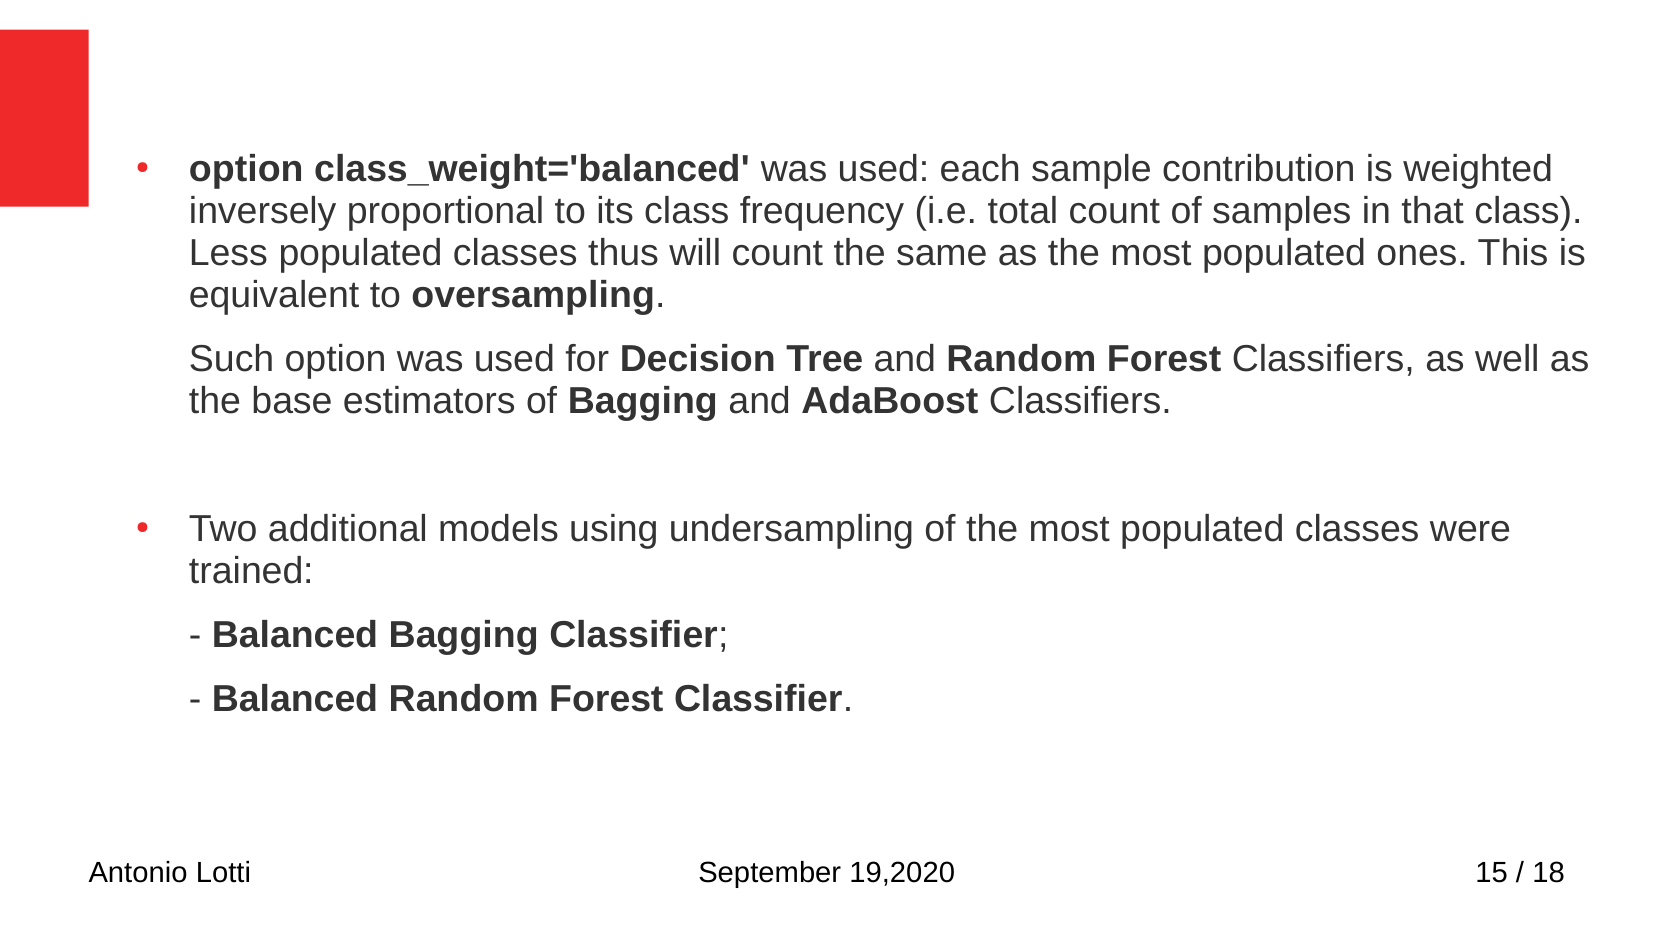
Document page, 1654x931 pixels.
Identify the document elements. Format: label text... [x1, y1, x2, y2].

list option class_weight='balanced' was used: each sample contribution is weighted inversely proportional to its class frequency (i.e. total count of samples in that class). Less populated classes thus will count the same as the most populated ones. This is equivalent to oversampling. Such option was used for Decision Tree and Random Forest Classifiers, as well as the base estimators of Bagging and AdaBoost Classifiers. Two additional models using undersampling of the most populated classes were trained: - Balanced Bagging Classifier; - Balanced Random Forest Classifier. [118, 147, 1595, 688]
